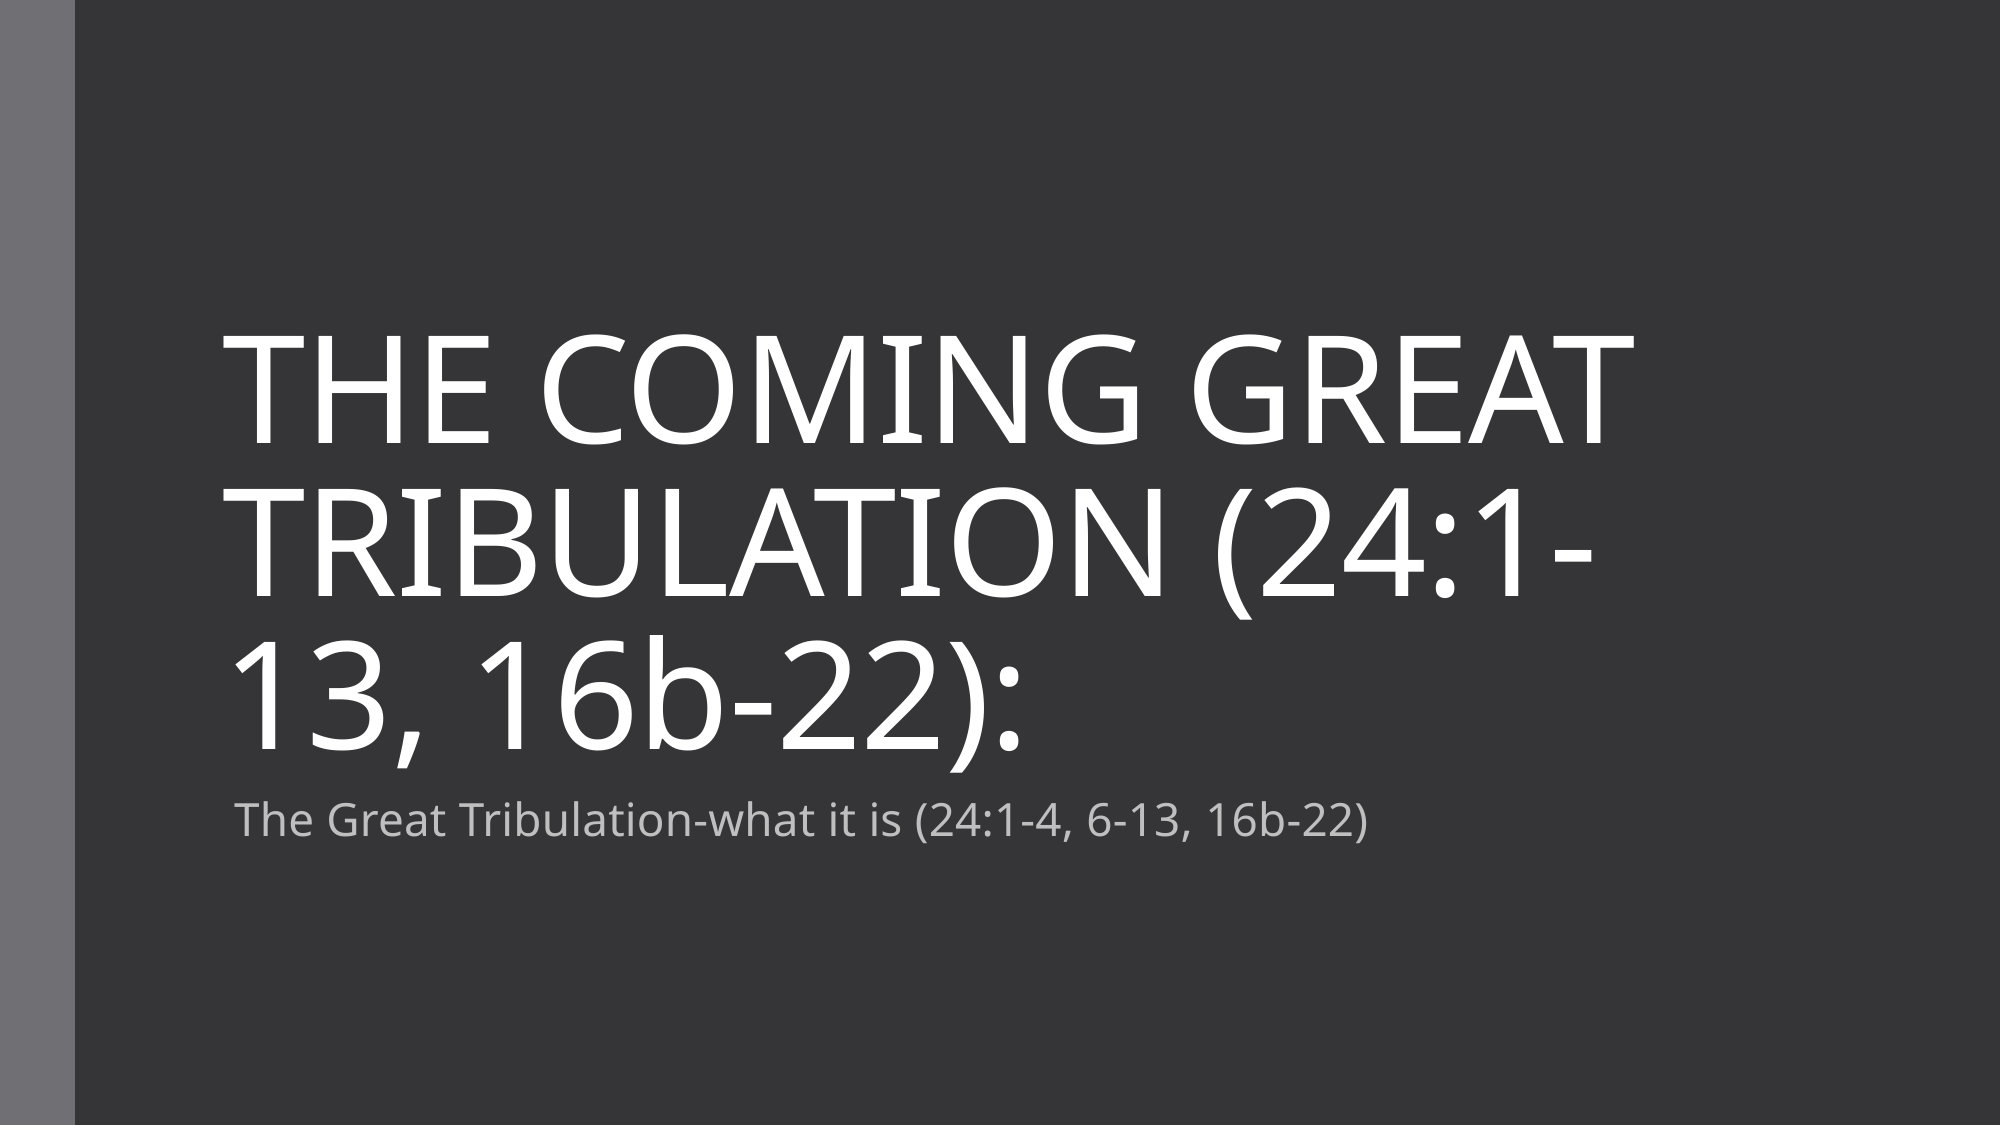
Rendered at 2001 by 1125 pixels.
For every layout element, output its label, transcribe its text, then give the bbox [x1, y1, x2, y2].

title THE COMING GREAT TRIBULATION (24:1-13, 16b-22): [206, 124, 1752, 787]
subtitle The Great Tribulation-what it is (24:1-4, 6-13, 16b-22) [206, 787, 1752, 1066]
